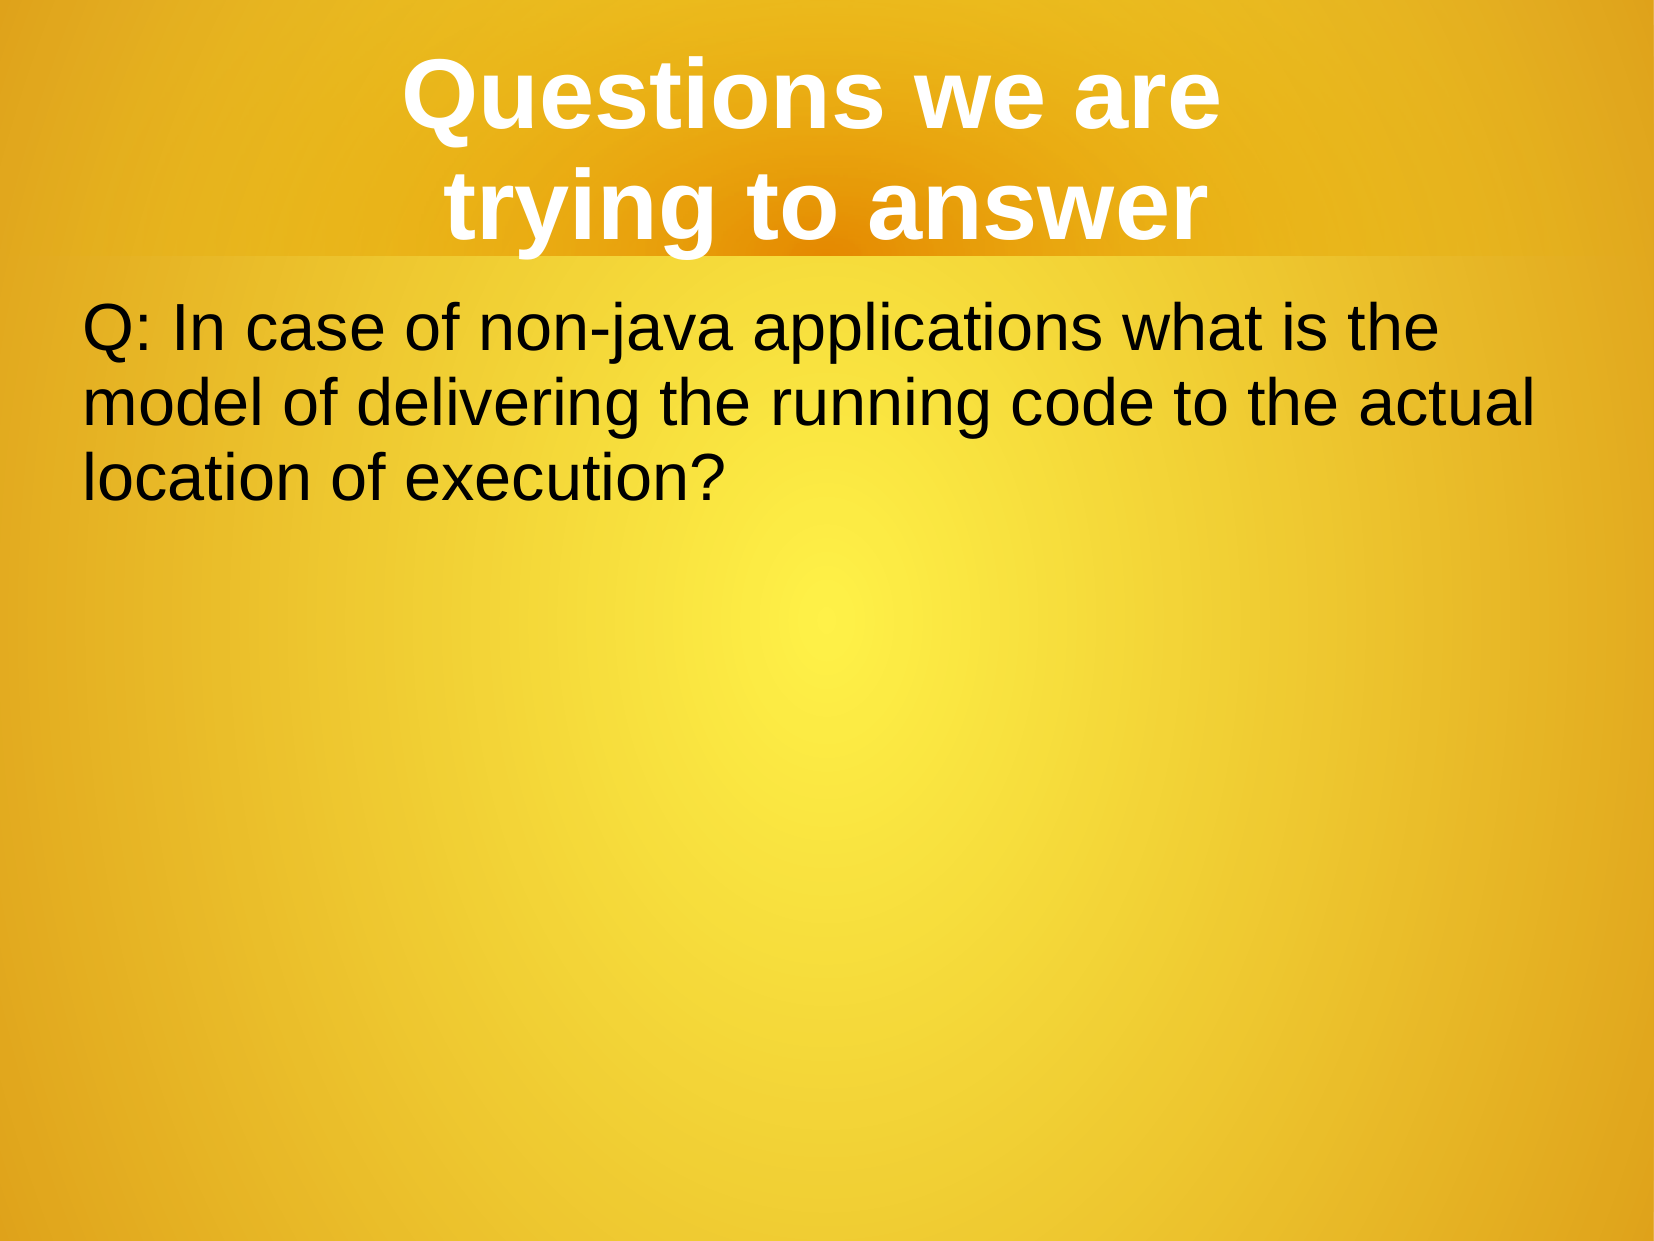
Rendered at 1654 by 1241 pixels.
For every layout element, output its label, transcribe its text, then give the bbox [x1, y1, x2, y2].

title Questions we are trying to answer [82, 38, 1571, 261]
subtitle Q: In case of non-java applications what is the model of delivering the running code to the actual location of execution? [82, 290, 1571, 1010]
